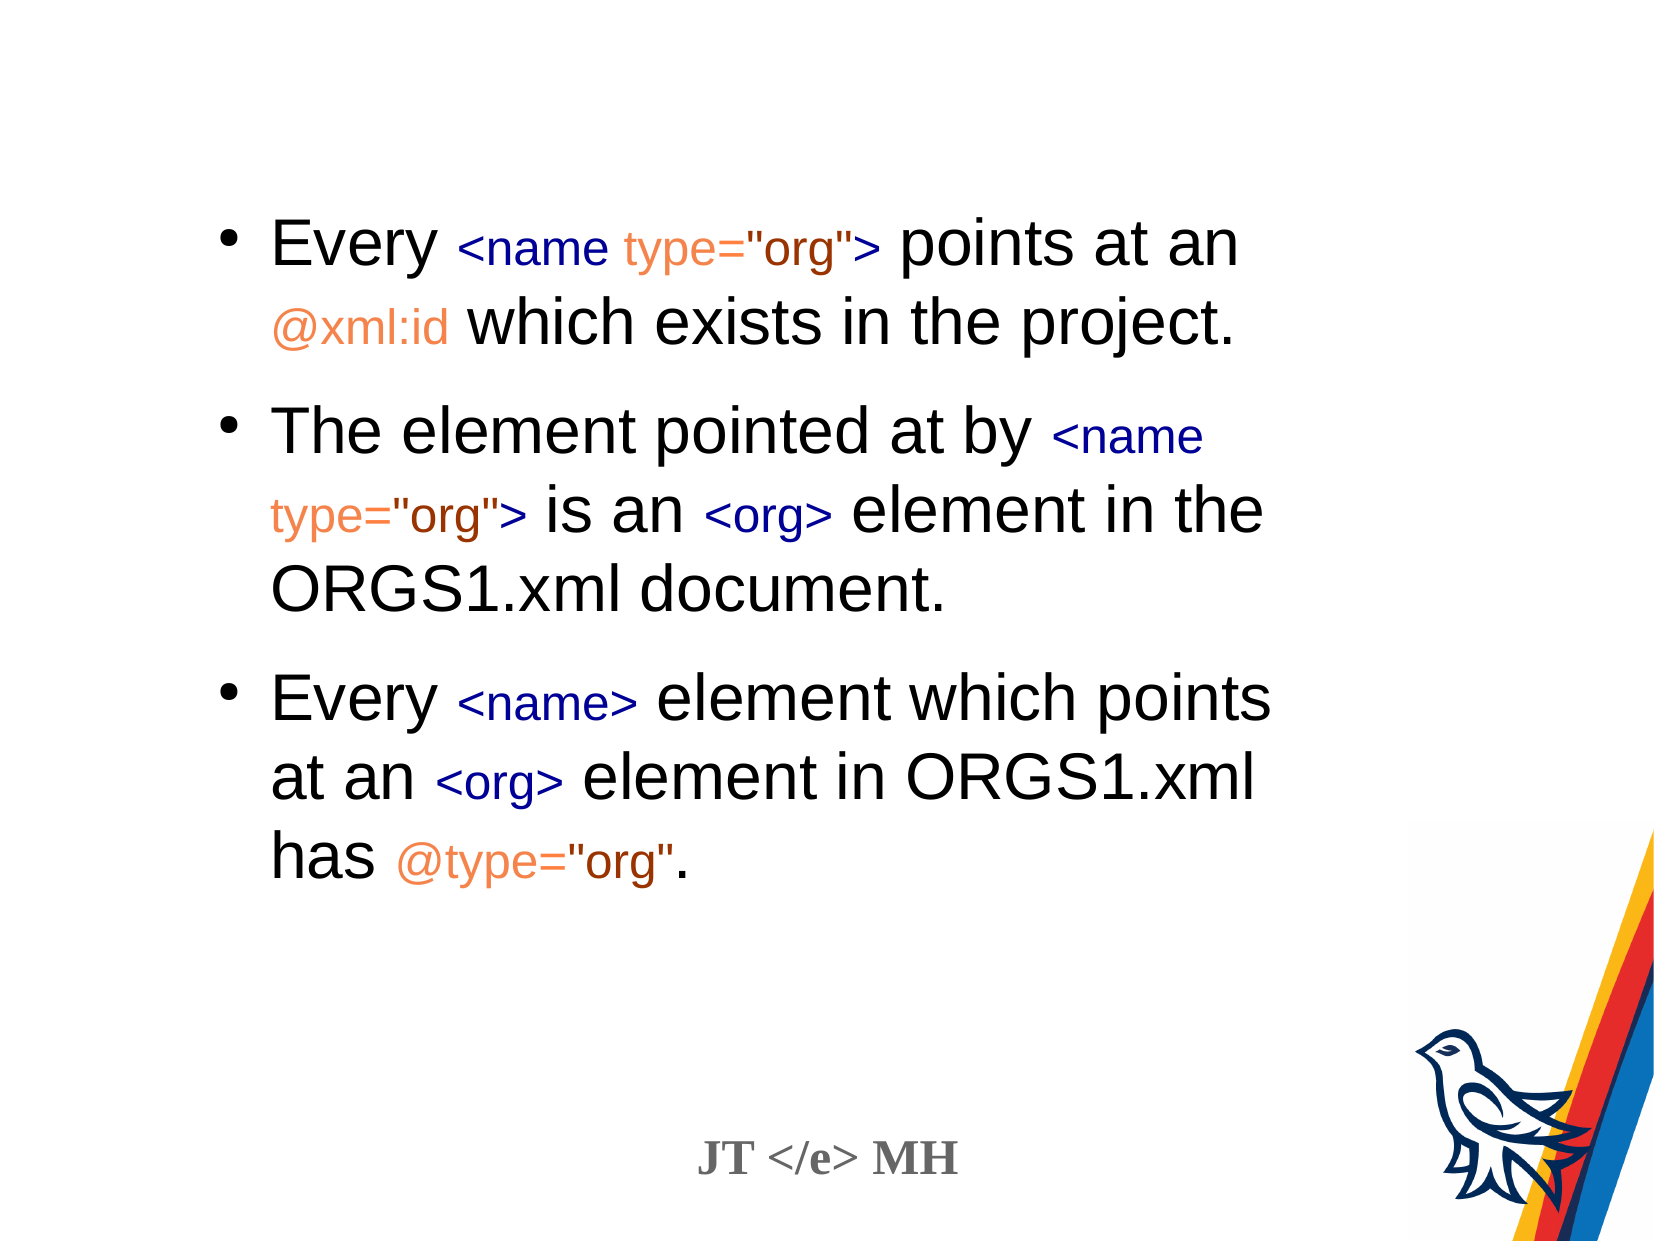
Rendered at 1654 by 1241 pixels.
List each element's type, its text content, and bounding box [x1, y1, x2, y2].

picture [1407, 820, 1654, 1241]
text_box JT </e> MH [565, 1129, 1090, 1216]
list Every <name type="org"> points at an @xml:id which exists in the project. The element pointed at by <name type="org"> is an <org> element in the ORGS1.xml document. Every <name> element which points at an <org> element in ORGS1.xml has @type="org". [199, 91, 1332, 981]
